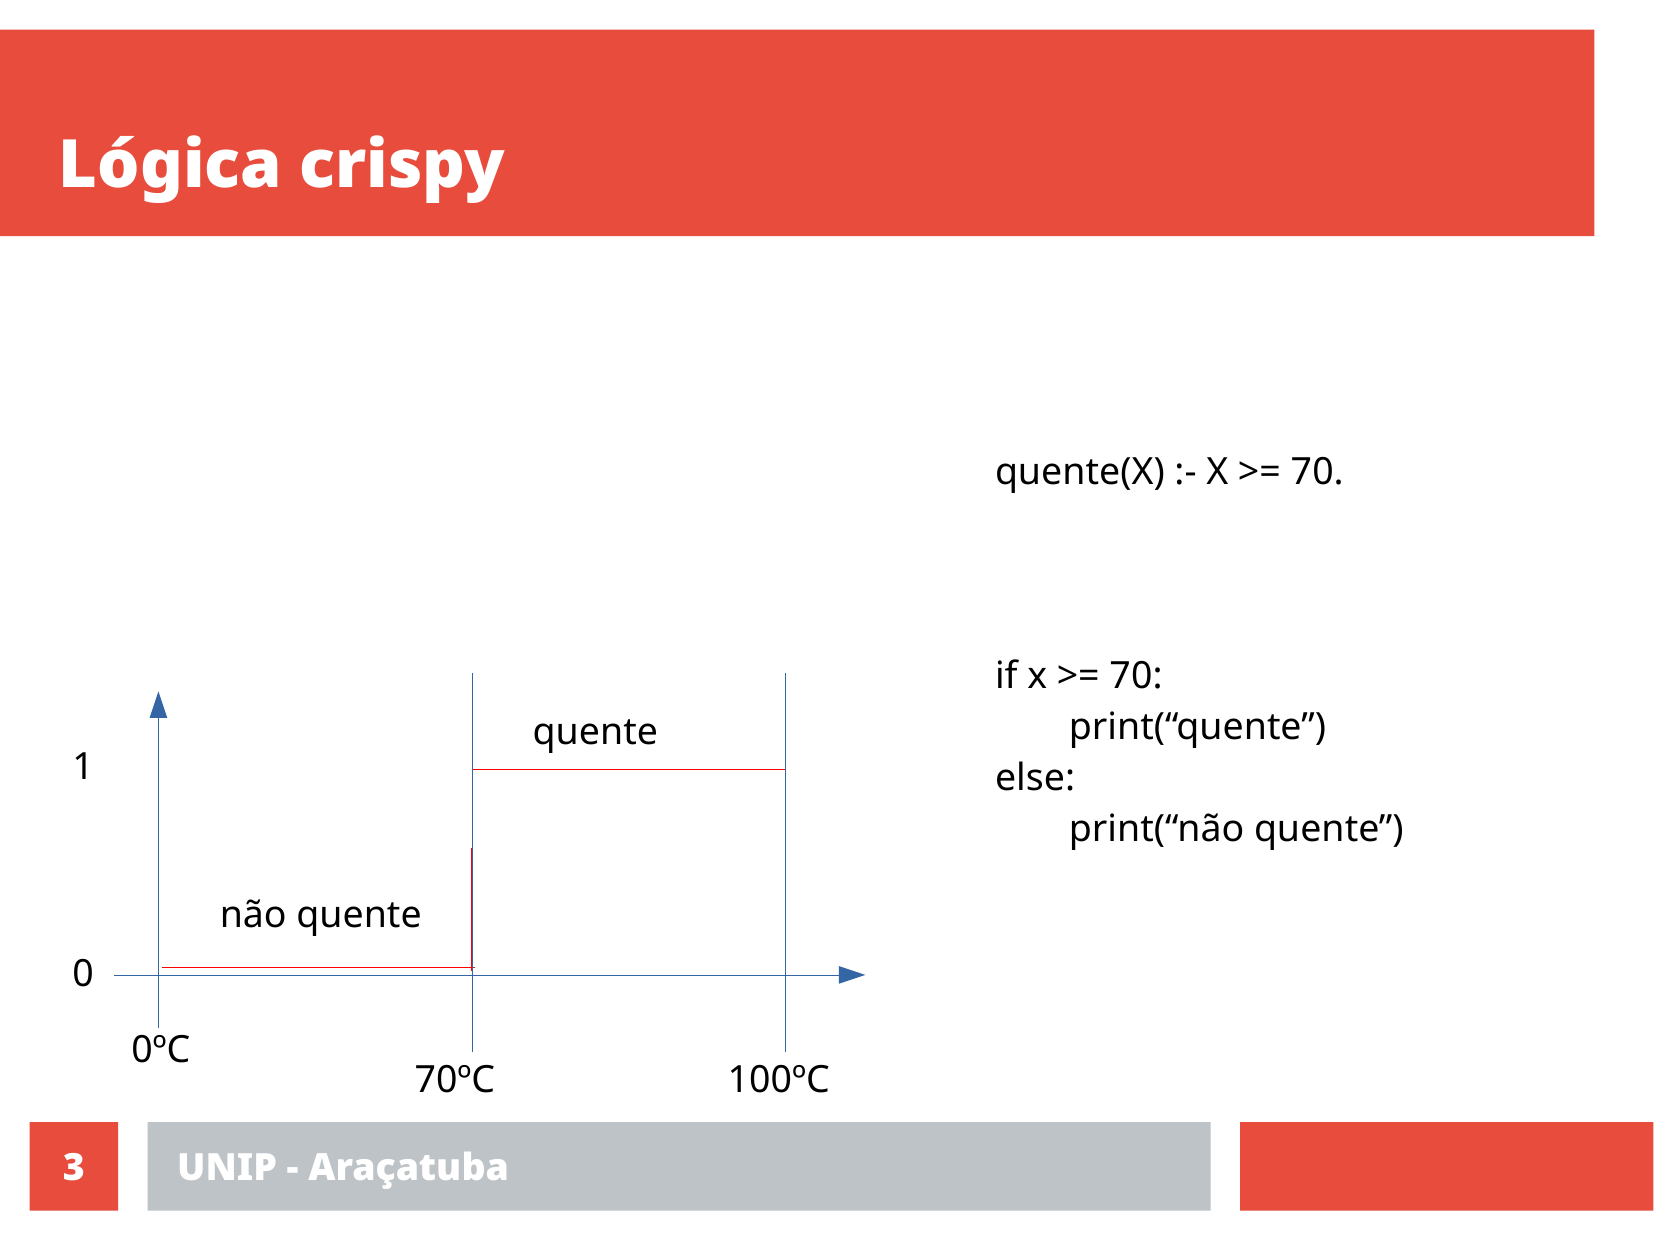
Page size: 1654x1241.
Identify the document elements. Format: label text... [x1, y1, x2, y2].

text_box não quente [204, 879, 449, 939]
text_box 1 [57, 732, 111, 791]
title Lógica crispy [59, 59, 1595, 207]
text_box 100ºC [712, 1045, 858, 1104]
text_box quente(X) :- X >= 70. if x >= 70: print(“quente”) else: print(“não quente”) [980, 437, 1453, 801]
text_box quente [517, 696, 680, 756]
text_box 0ºC [116, 1015, 214, 1074]
text_box 70ºC [399, 1045, 522, 1104]
text_box 0 [57, 938, 111, 998]
